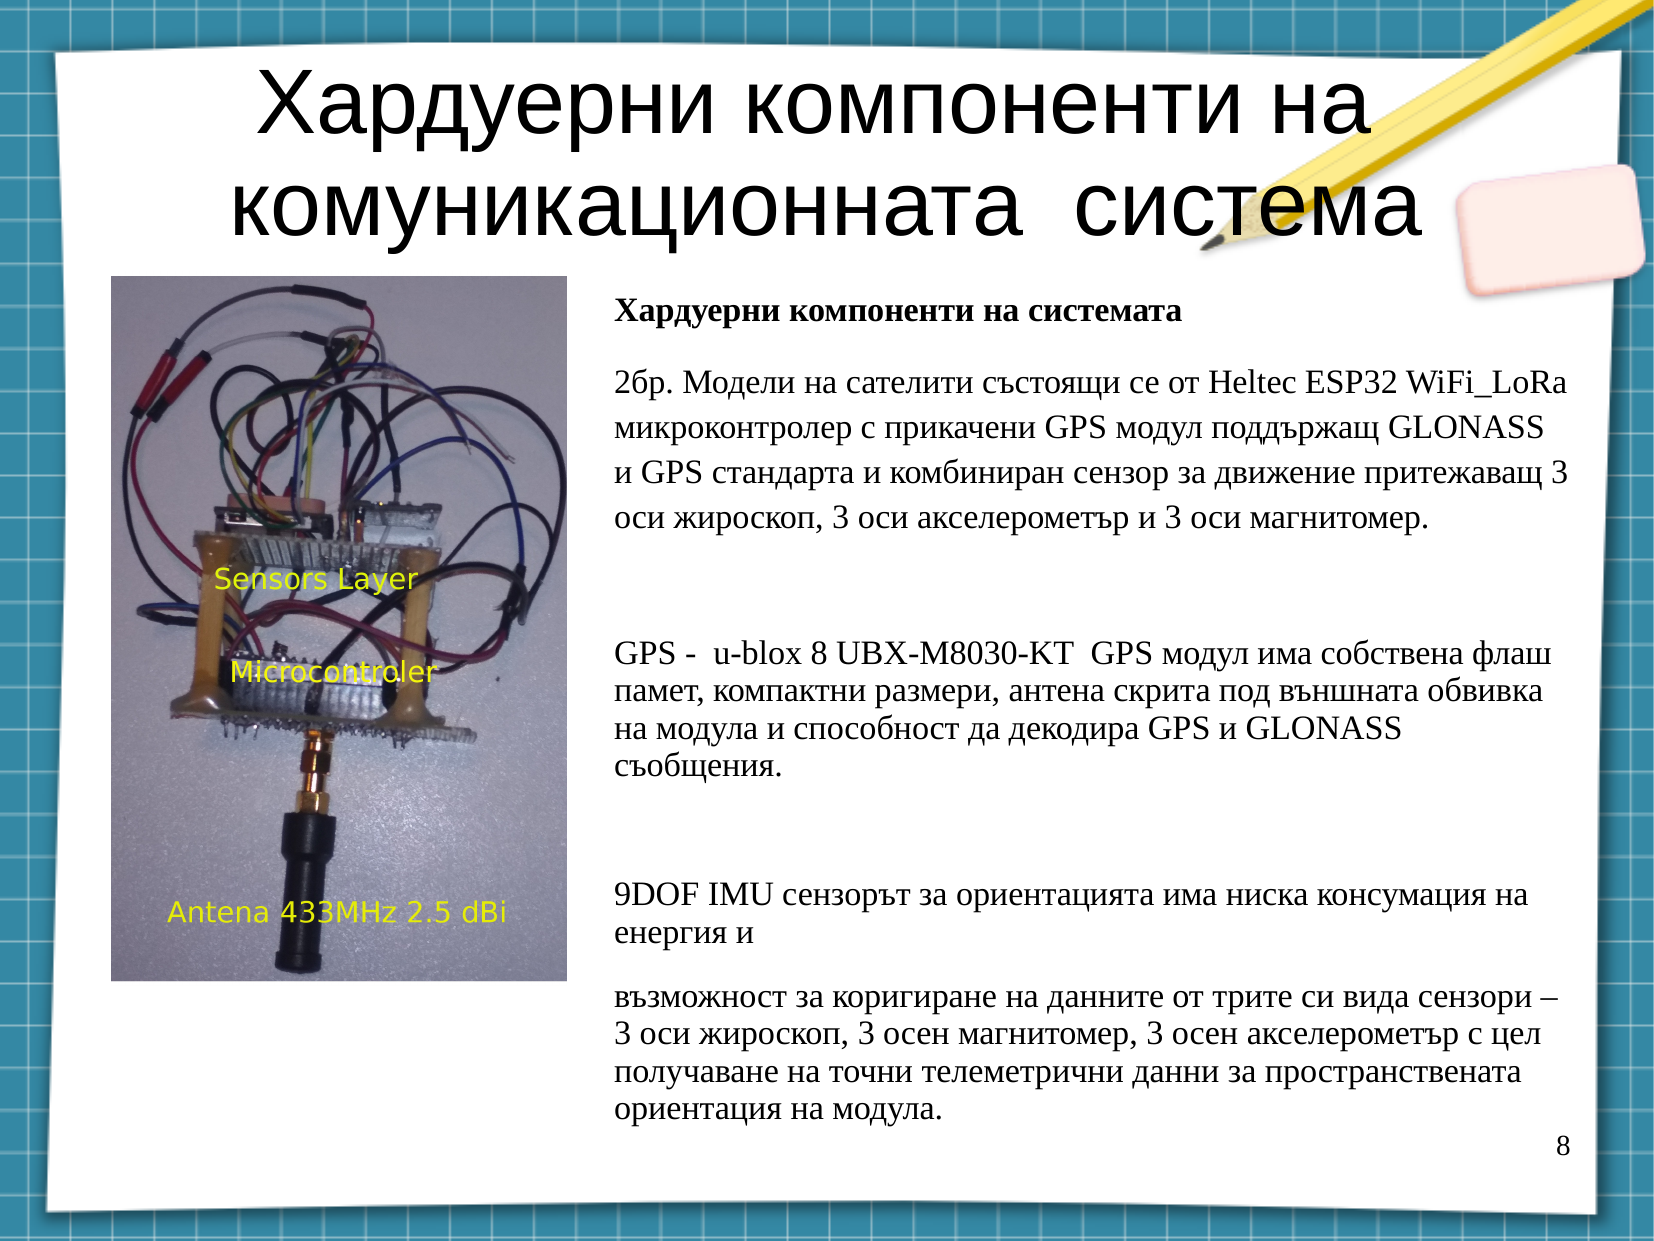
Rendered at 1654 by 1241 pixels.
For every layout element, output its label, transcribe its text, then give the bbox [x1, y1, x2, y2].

title Хардуерни компоненти на комуникационната система [82, 49, 1571, 257]
picture [0, 0, 1654, 1241]
list Хардуерни компоненти на системата 2бр. Модели на сателити състоящи се от Heltec ESP32 WiFi_LoRa микроконтролер с прикачени GPS модул поддържащ GLONASS и GPS стандарта и комбиниран сензор за движение притежаващ 3 оси жироскоп, 3 оси акселерометър и 3 оси магнитомер. GPS - u-blox 8 UBX-M8030-KT GPS модул има собствена флаш памет, компактни размери, антена скрита под външната обвивка на модула и способност да декодира GPS и GLONASS съобщения. 9DOF IMU сензорът за ориентацията има ниска консумация на енергия и възможност за коригиране на данните от трите си вида сензори – 3 оси жироскоп, 3 осен магнитомер, 3 осен акселерометър с цел получаване на точни телеметрични данни за пространствената ориентация на модула. [614, 283, 1571, 1146]
